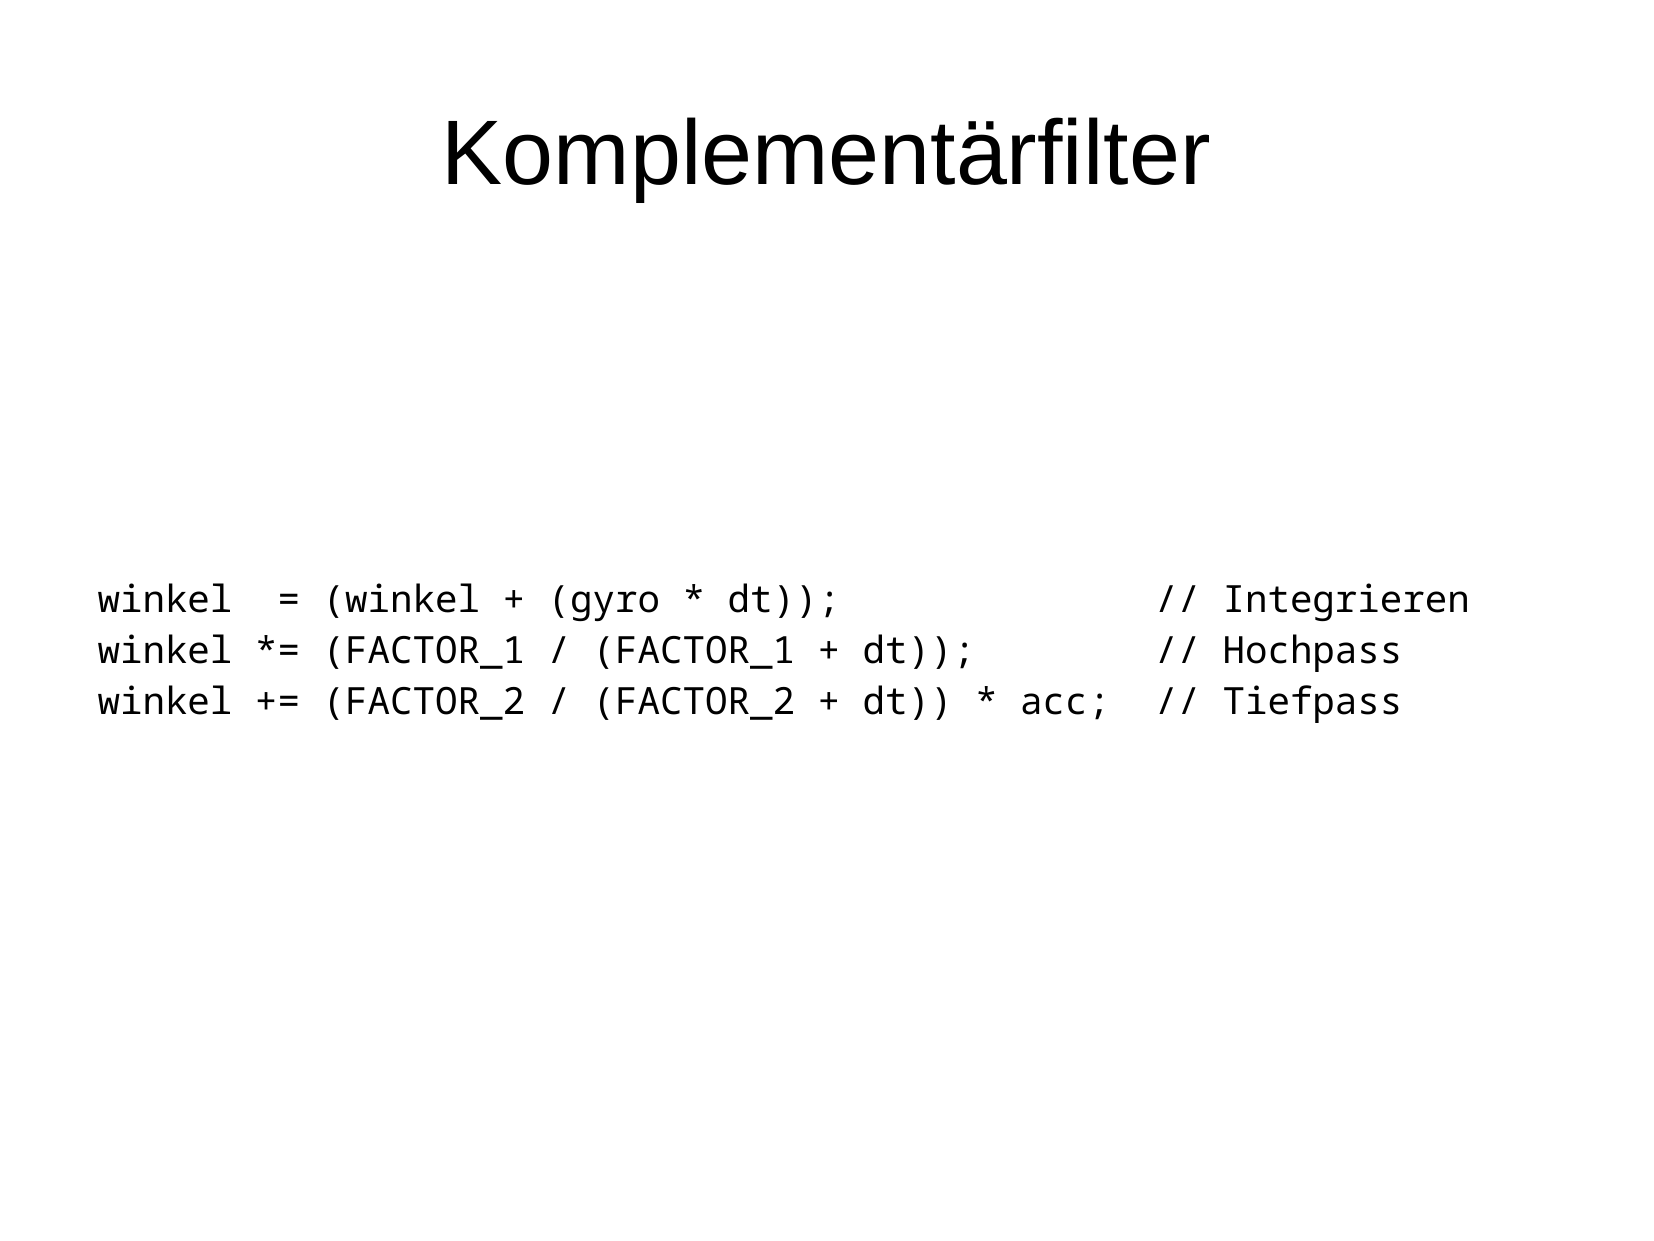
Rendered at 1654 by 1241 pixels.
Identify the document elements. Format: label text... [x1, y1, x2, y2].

text_box winkel = (winkel + (gyro * dt)); // Integrieren winkel *= (FACTOR_1 / (FACTOR_1 + dt)); // Hochpass winkel += (FACTOR_2 / (FACTOR_2 + dt)) * acc; // Tiefpass [82, 565, 1548, 721]
title Komplementärfilter [82, 49, 1571, 257]
